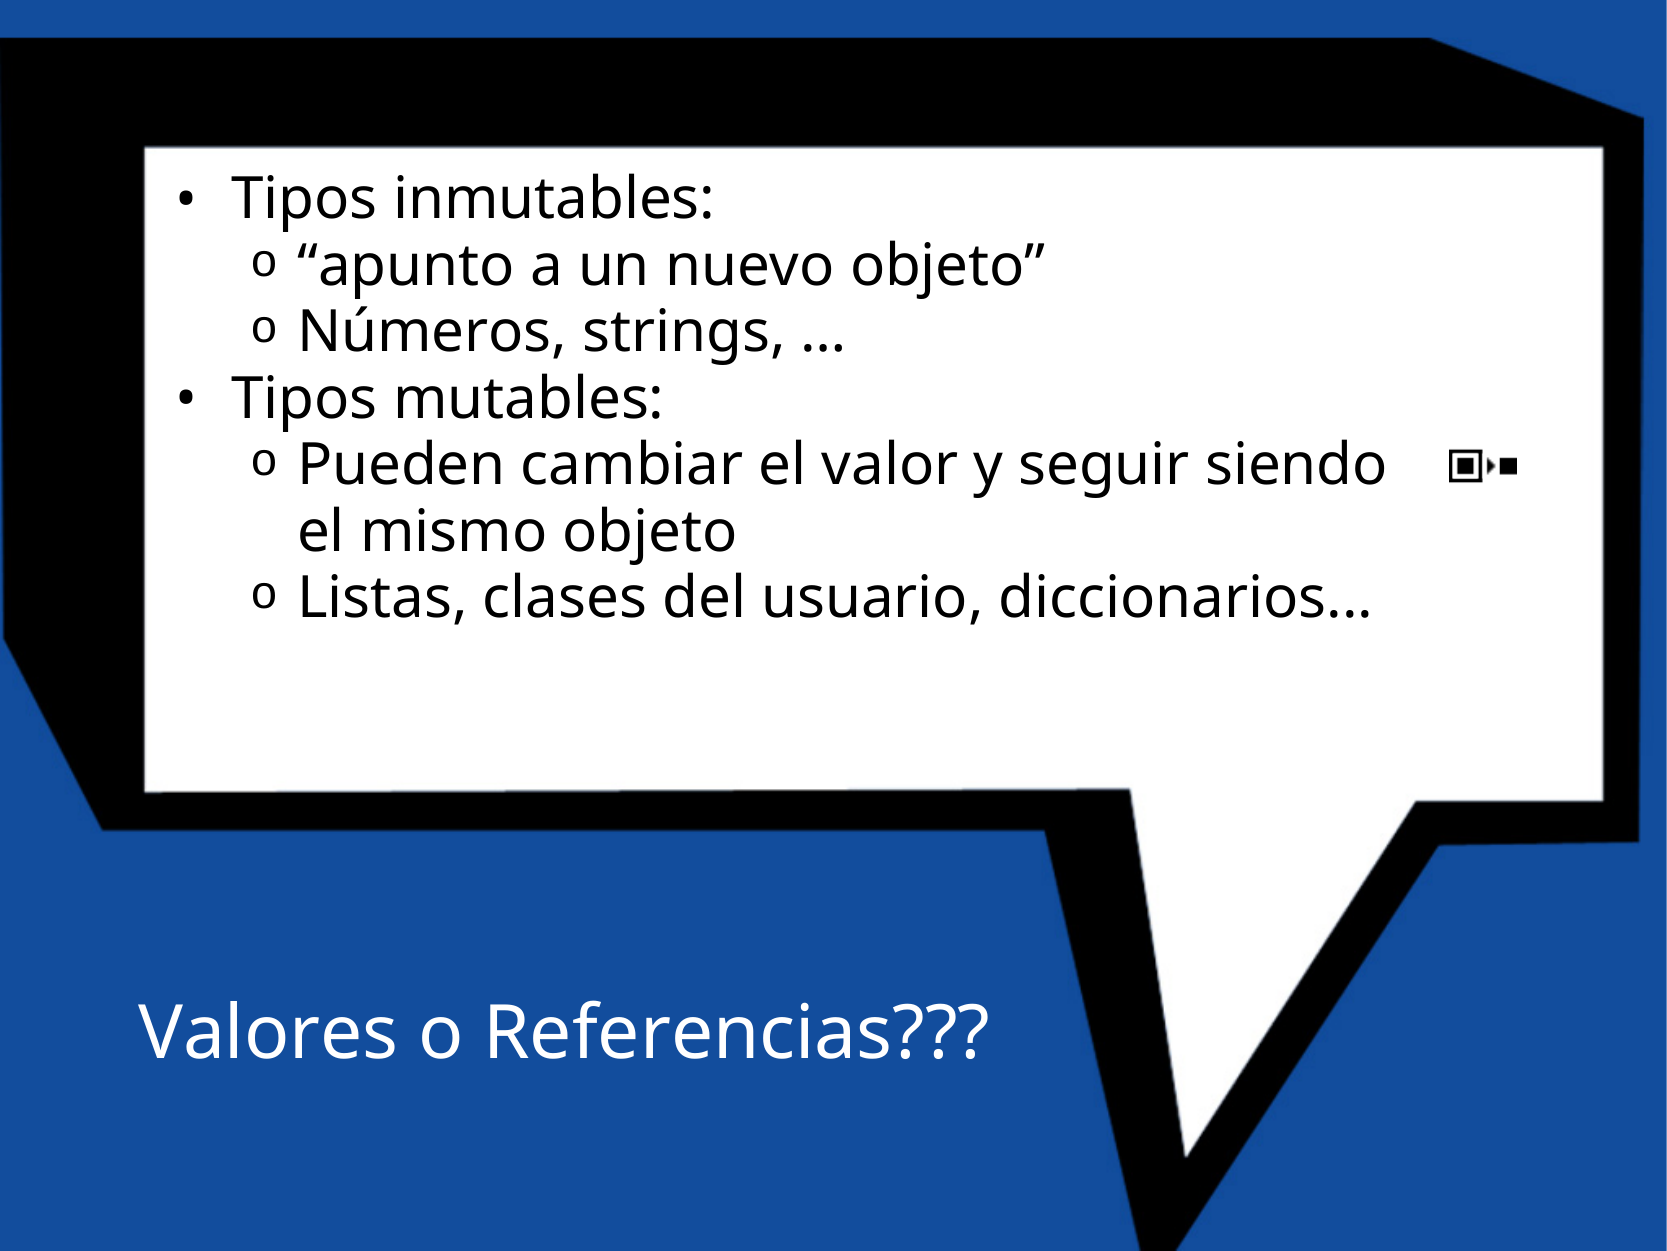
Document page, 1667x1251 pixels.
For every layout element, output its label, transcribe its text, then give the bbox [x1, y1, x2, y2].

subtitle Tipos inmutables: “apunto a un nuevo objeto” Números, strings, … Tipos mutables: Pueden cambiar el valor y seguir siendo el mismo objeto Listas, clases del usuario, diccionarios... [156, 165, 1391, 783]
title Valores o Referencias??? [87, 830, 1042, 1236]
picture [0, 0, 1667, 1251]
